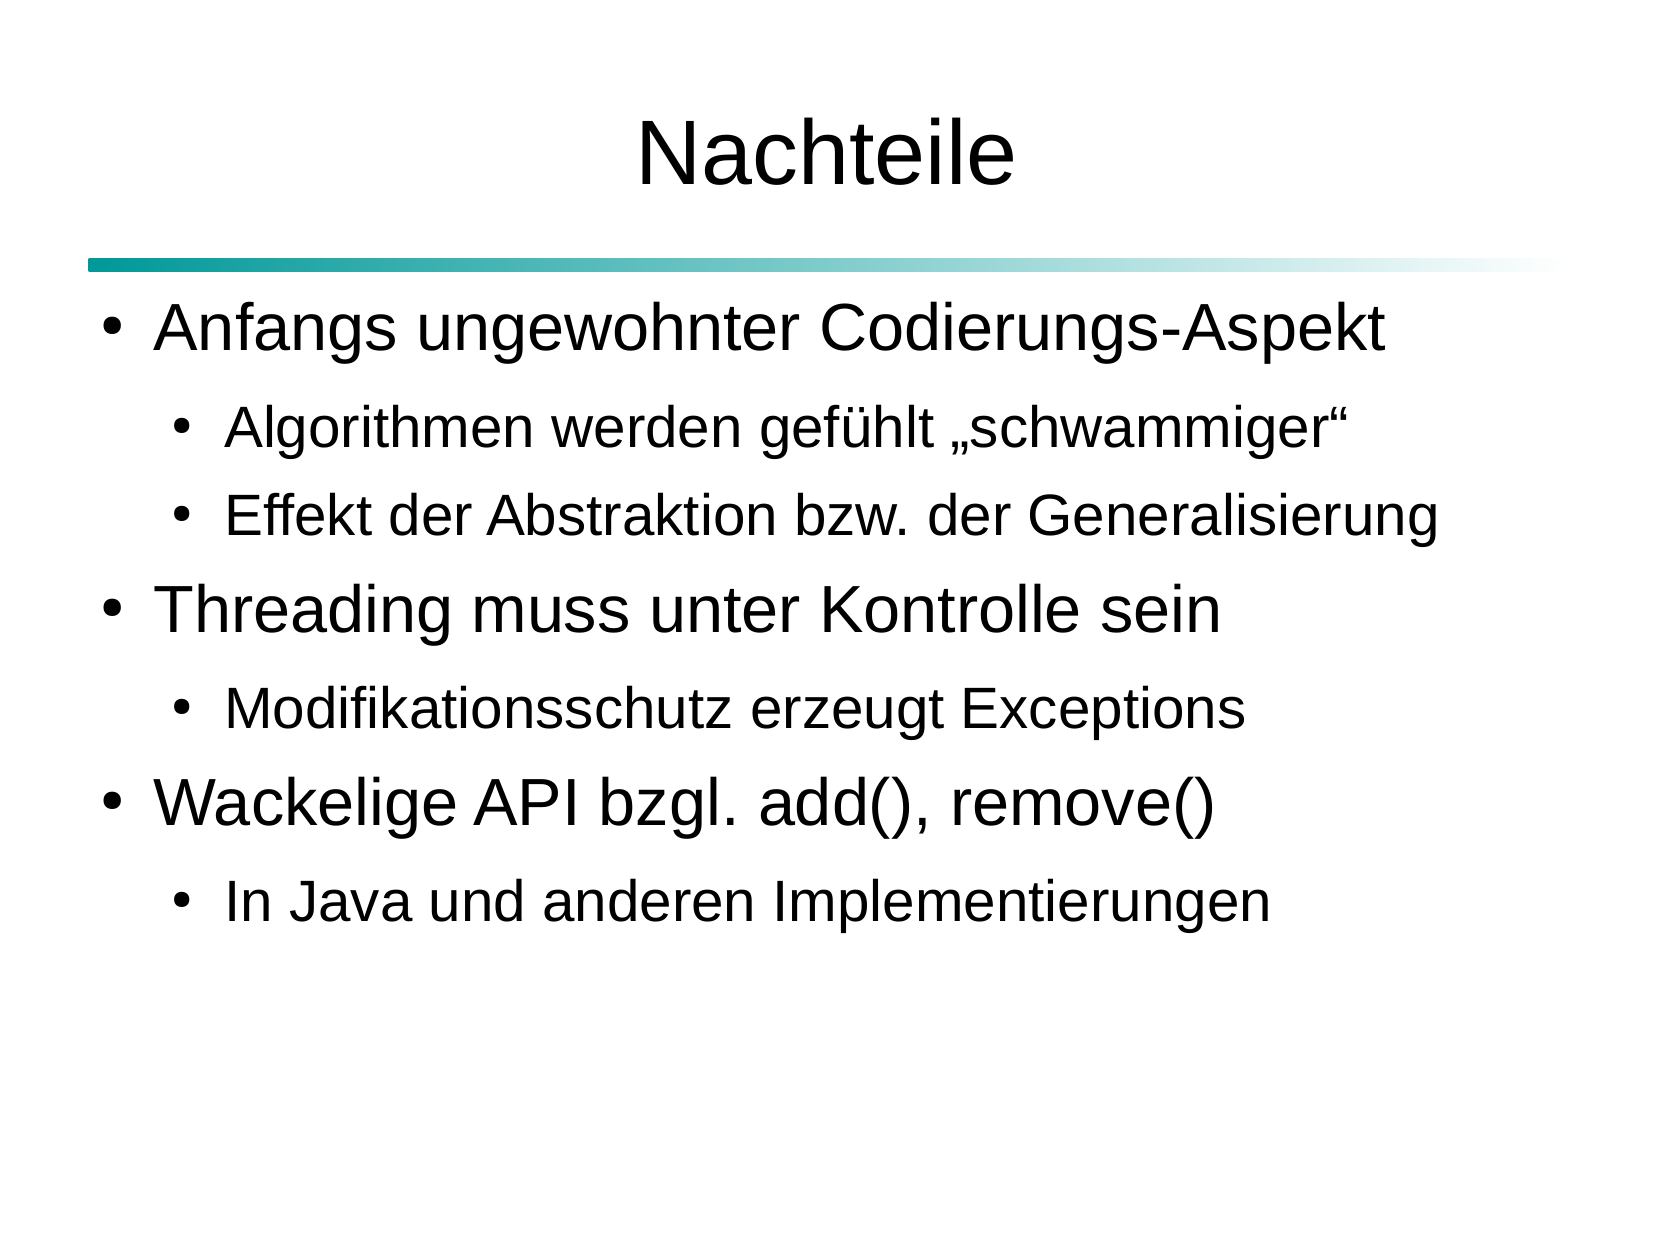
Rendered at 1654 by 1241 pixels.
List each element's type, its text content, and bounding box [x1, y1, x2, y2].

list Anfangs ungewohnter Codierungs-Aspekt Algorithmen werden gefühlt „schwammiger“ Effekt der Abstraktion bzw. der Generalisierung Threading muss unter Kontrolle sein Modifikationsschutz erzeugt Exceptions Wackelige API bzgl. add(), remove() In Java und anderen Implementierungen [82, 290, 1571, 1109]
title Nachteile [82, 49, 1571, 257]
